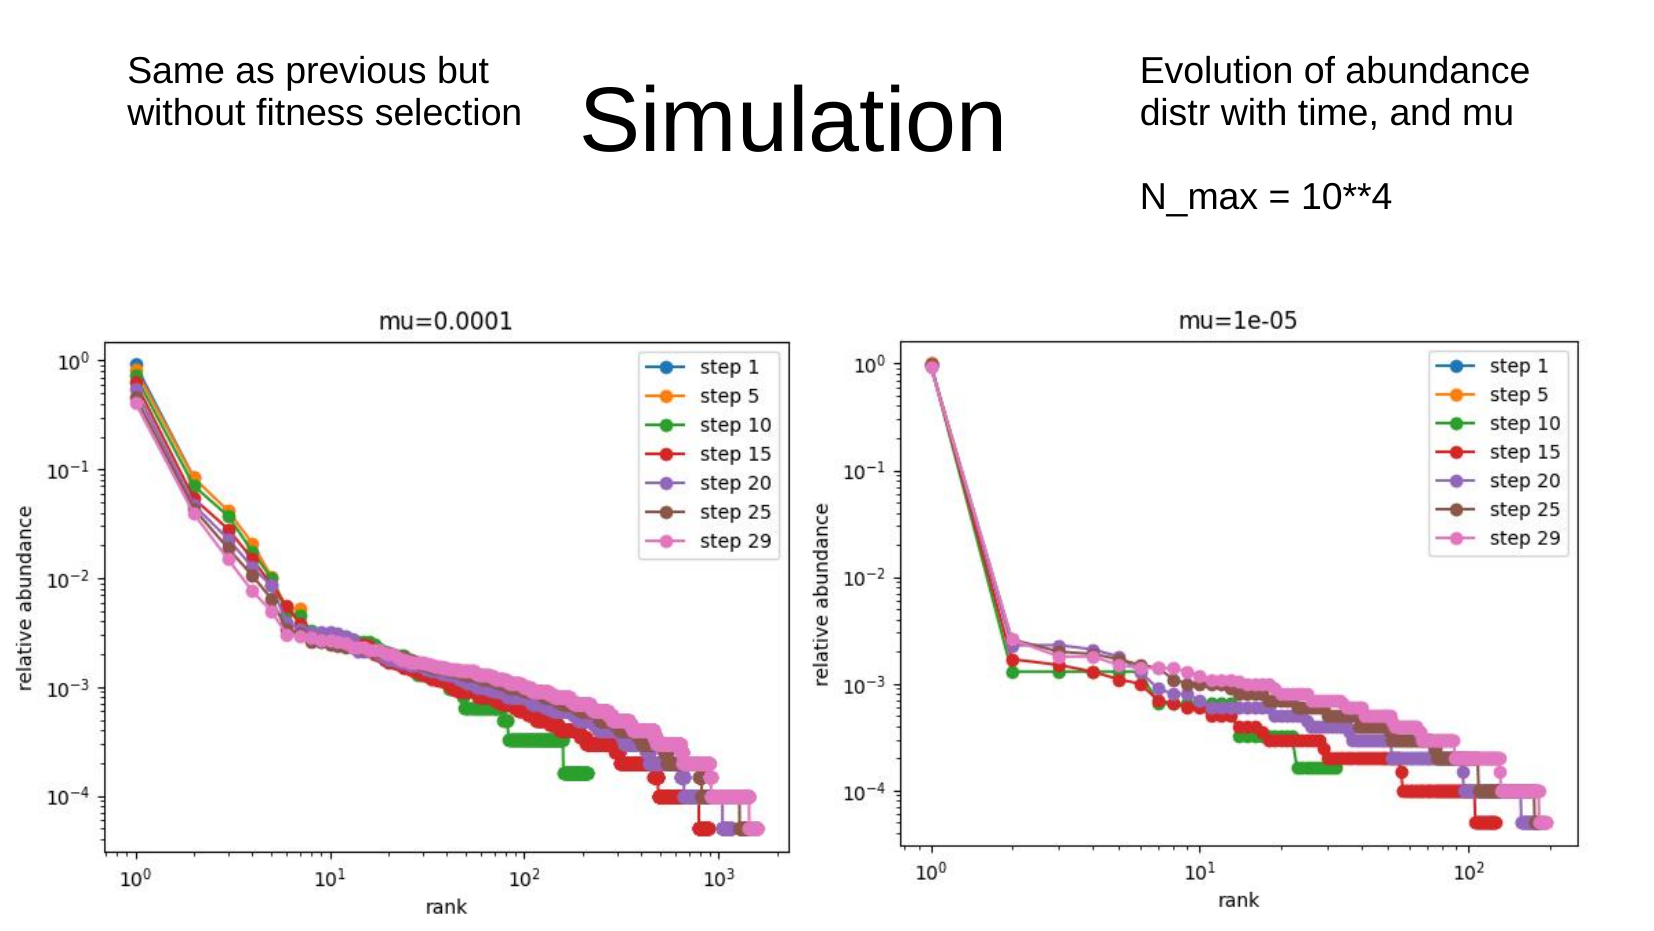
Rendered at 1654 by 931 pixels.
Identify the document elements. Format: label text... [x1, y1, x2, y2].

text_box Same as previous but without fitness selection [112, 42, 563, 184]
title Simulation [49, 42, 1125, 198]
picture [0, 262, 1654, 925]
text_box Evolution of abundance distr with time, and mu N_max = 10**4 [1125, 42, 1576, 226]
